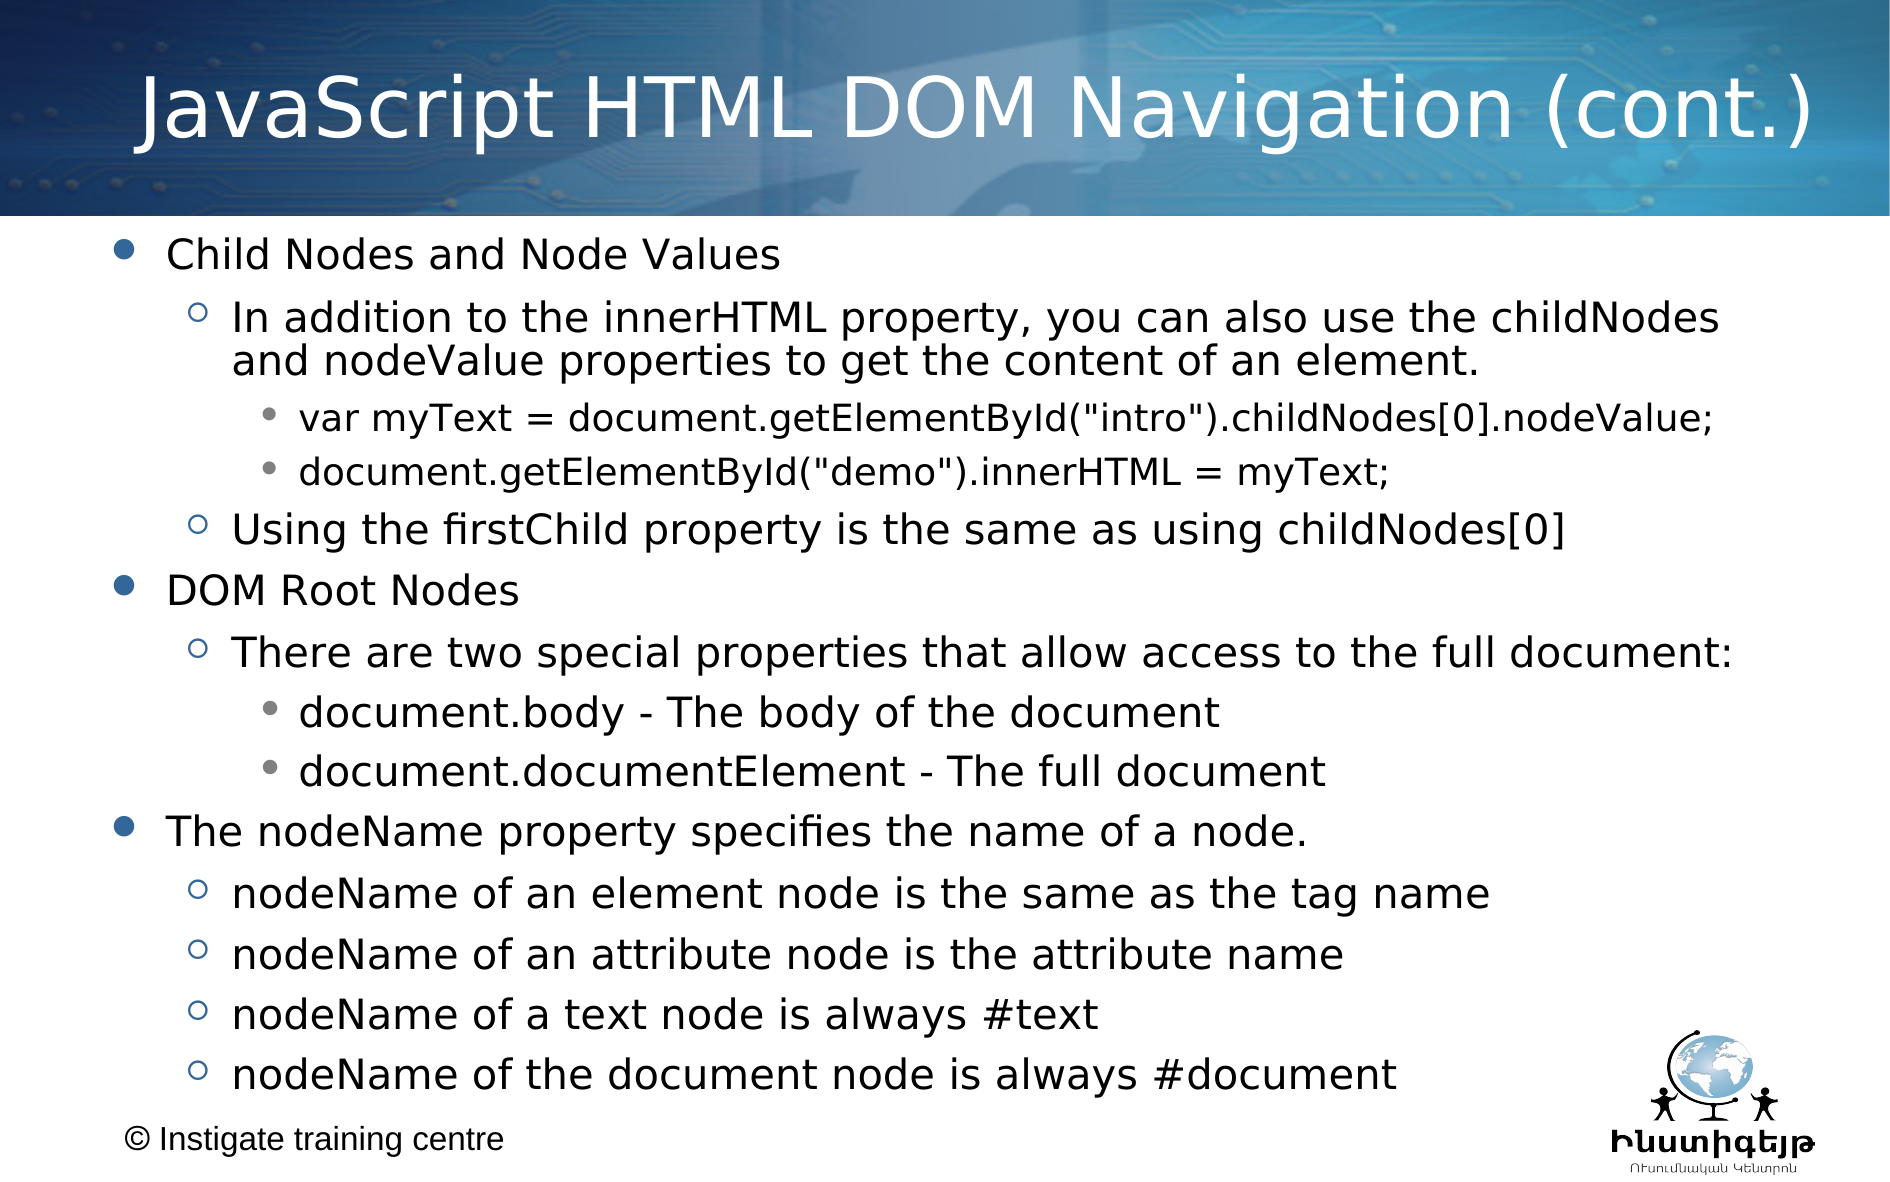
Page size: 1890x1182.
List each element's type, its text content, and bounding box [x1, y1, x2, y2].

picture [0, 0, 1890, 216]
picture [1612, 1030, 1815, 1175]
text_box JavaScript HTML DOM Navigation (cont.) [138, 82, 1890, 89]
list Child Nodes and Node Values In addition to the innerHTML property, you can also use the childNodes and nodeValue properties to get the content of an element. var myText = document.getElementById("intro").childNodes[0].nodeValue; document.getElementById("demo").innerHTML = myText; Using the firstChild property is the same as using childNodes[0] DOM Root Nodes There are two special properties that allow access to the full document: document.body - The body of the document document.documentElement - The full document The nodeName property specifies the name of a node. nodeName of an element node is the same as the tag name nodeName of an attribute node is the attribute name nodeName of a text node is always #text nodeName of the document node is always #document [110, 235, 1801, 264]
